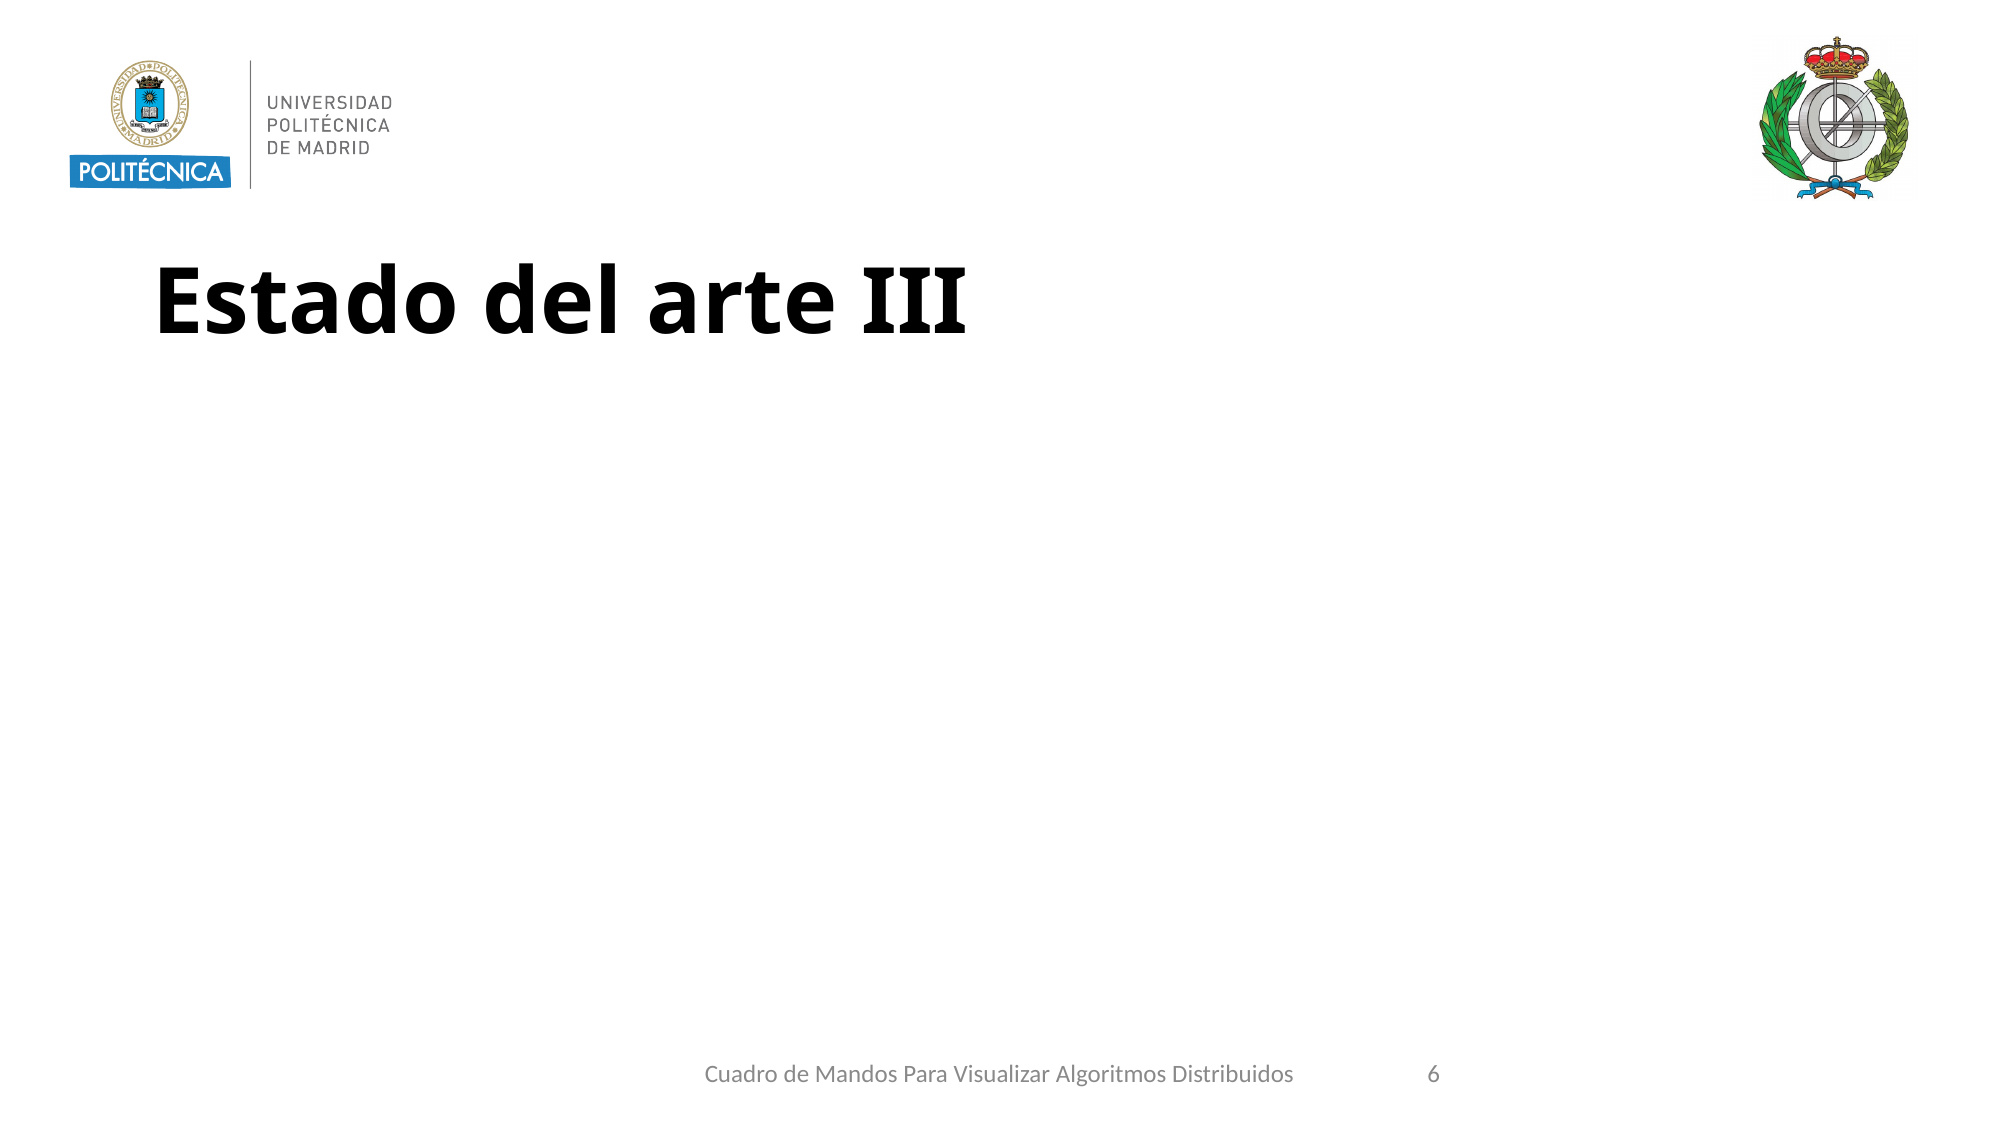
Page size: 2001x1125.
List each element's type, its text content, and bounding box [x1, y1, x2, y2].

title Estado del arte III [137, 214, 1863, 394]
picture [1751, 34, 1918, 201]
picture [48, 34, 436, 215]
text_box Cuadro de Mandos Para Visualizar Algoritmos Distribuidos [662, 1042, 1338, 1103]
text_box [1412, 1042, 1863, 1103]
